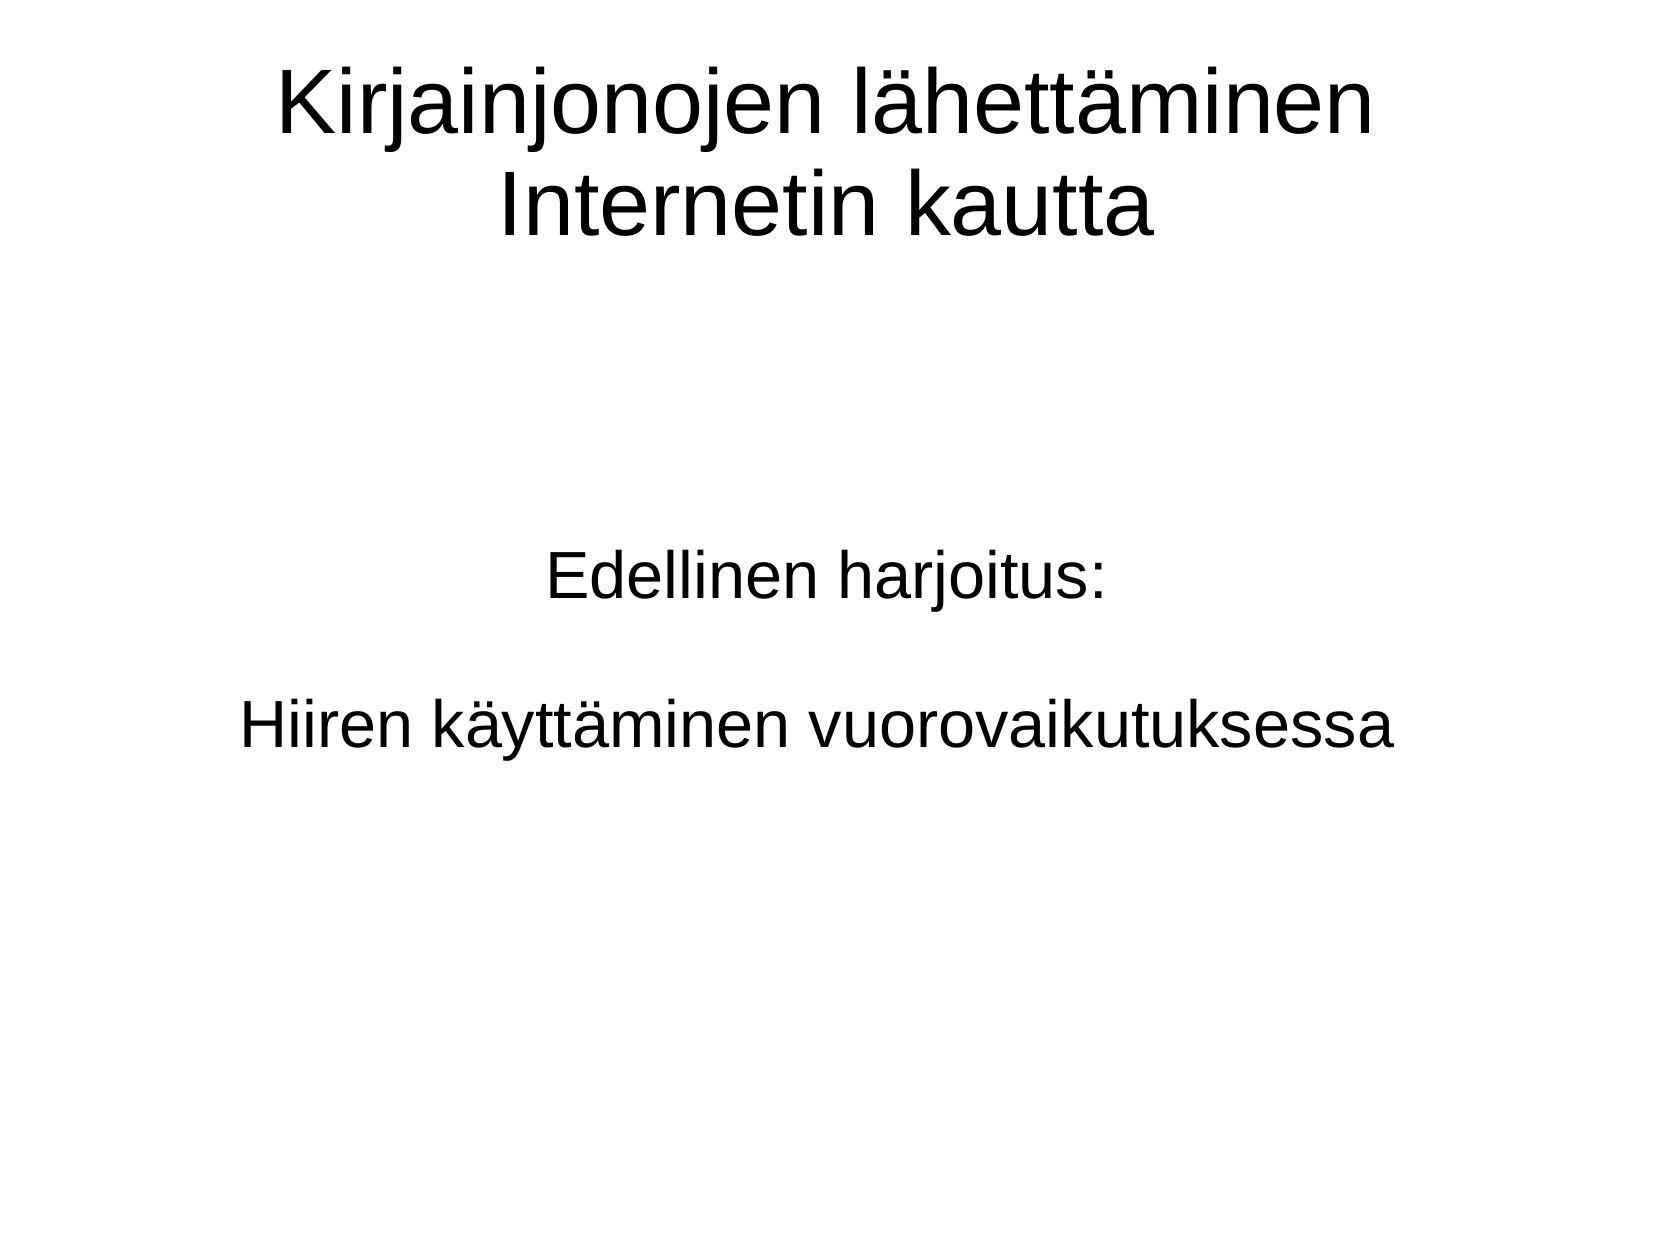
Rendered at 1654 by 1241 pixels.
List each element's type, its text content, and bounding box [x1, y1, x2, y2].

title Kirjainjonojen lähettäminen Internetin kautta [82, 49, 1571, 257]
subtitle Edellinen harjoitus: Hiiren käyttäminen vuorovaikutuksessa [82, 290, 1571, 1010]
